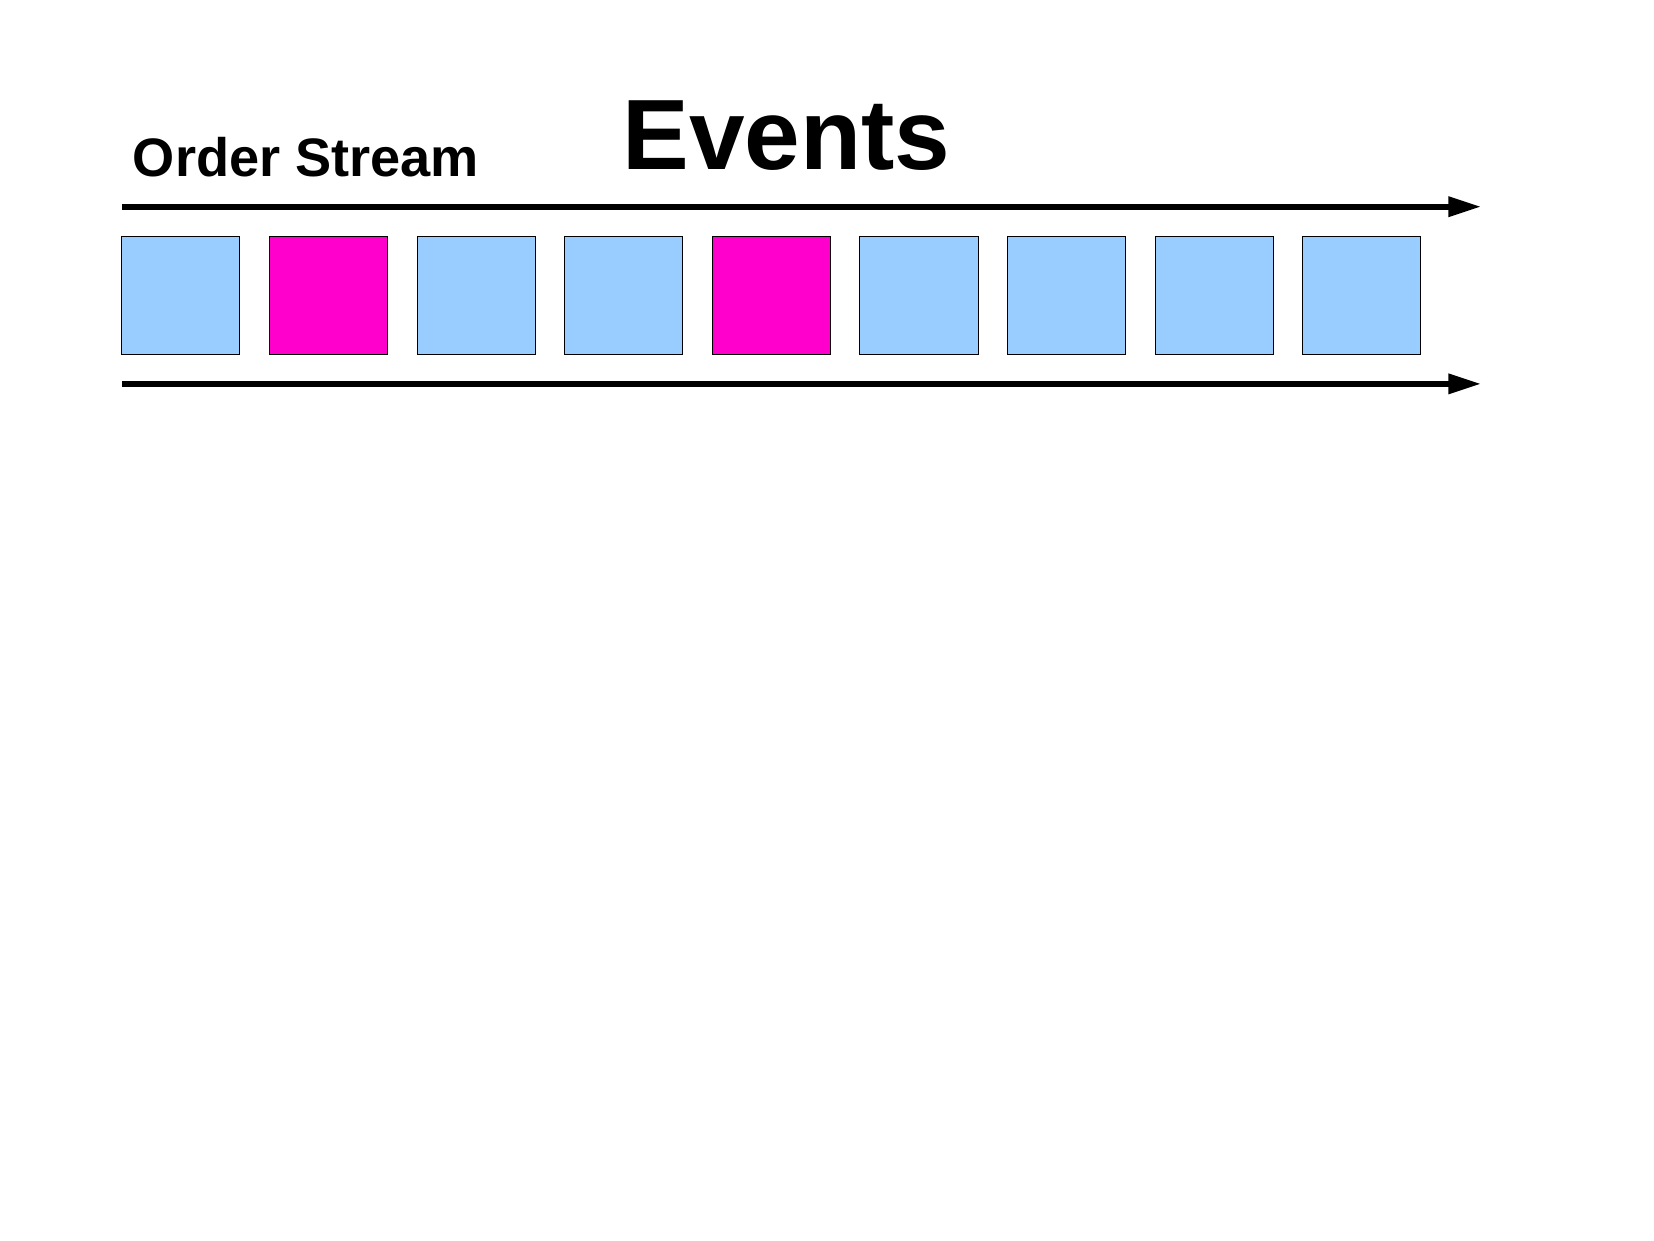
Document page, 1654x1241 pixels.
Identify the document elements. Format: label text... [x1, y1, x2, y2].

text_box [712, 237, 831, 355]
text_box [1155, 236, 1274, 355]
text_box [417, 236, 536, 355]
text_box [564, 237, 683, 355]
text_box Order Stream [118, 120, 495, 196]
text_box Events [509, 71, 1063, 237]
text_box [1007, 236, 1126, 355]
text_box [269, 236, 388, 355]
text_box [859, 237, 979, 355]
text_box [1302, 236, 1421, 355]
text_box [121, 236, 240, 355]
